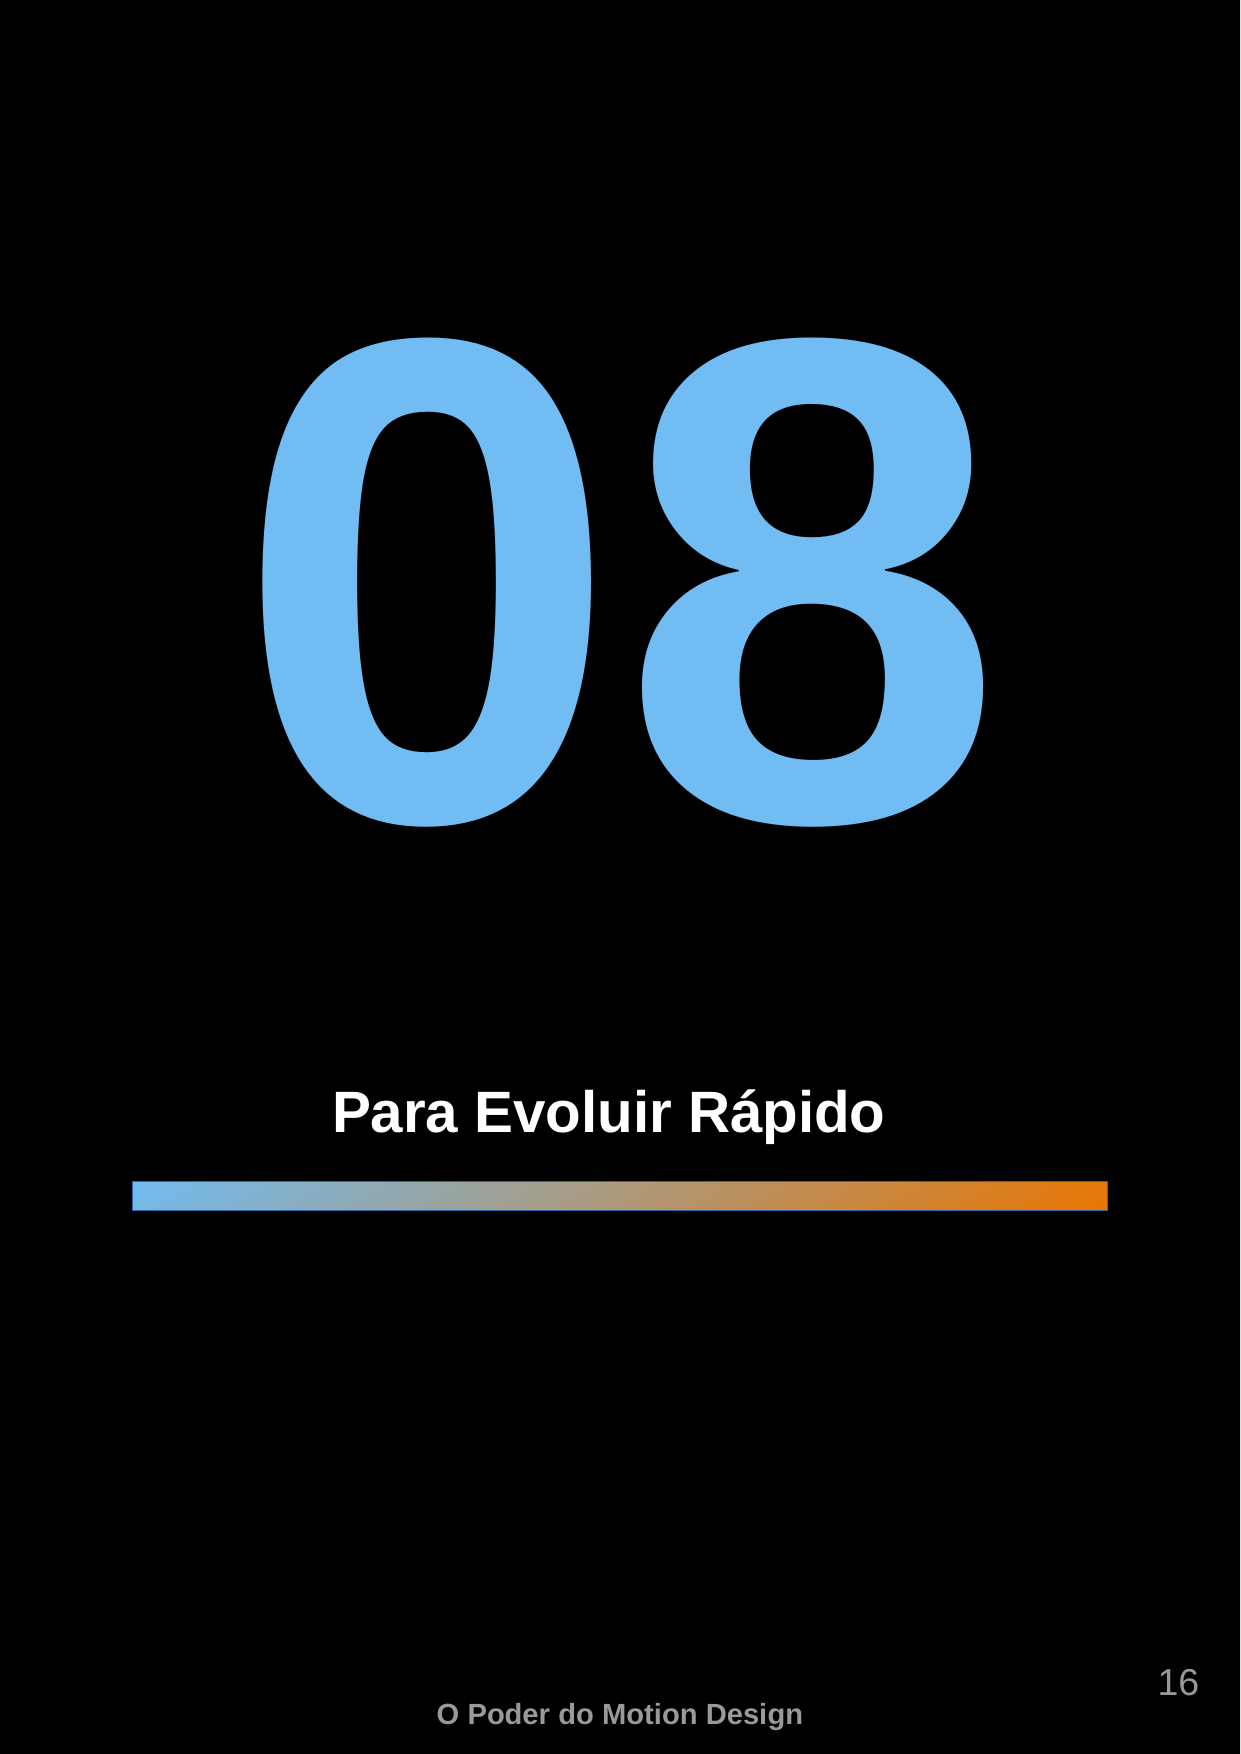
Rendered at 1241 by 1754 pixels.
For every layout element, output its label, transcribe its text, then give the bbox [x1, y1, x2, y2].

text_box Para Evoluir Rápido [317, 1072, 923, 1153]
text_box 08 [221, 187, 1020, 975]
text_box 16 [1142, 1653, 1215, 1711]
text_box [0, 0, 1241, 1754]
text_box O Poder do Motion Design [421, 1690, 819, 1739]
